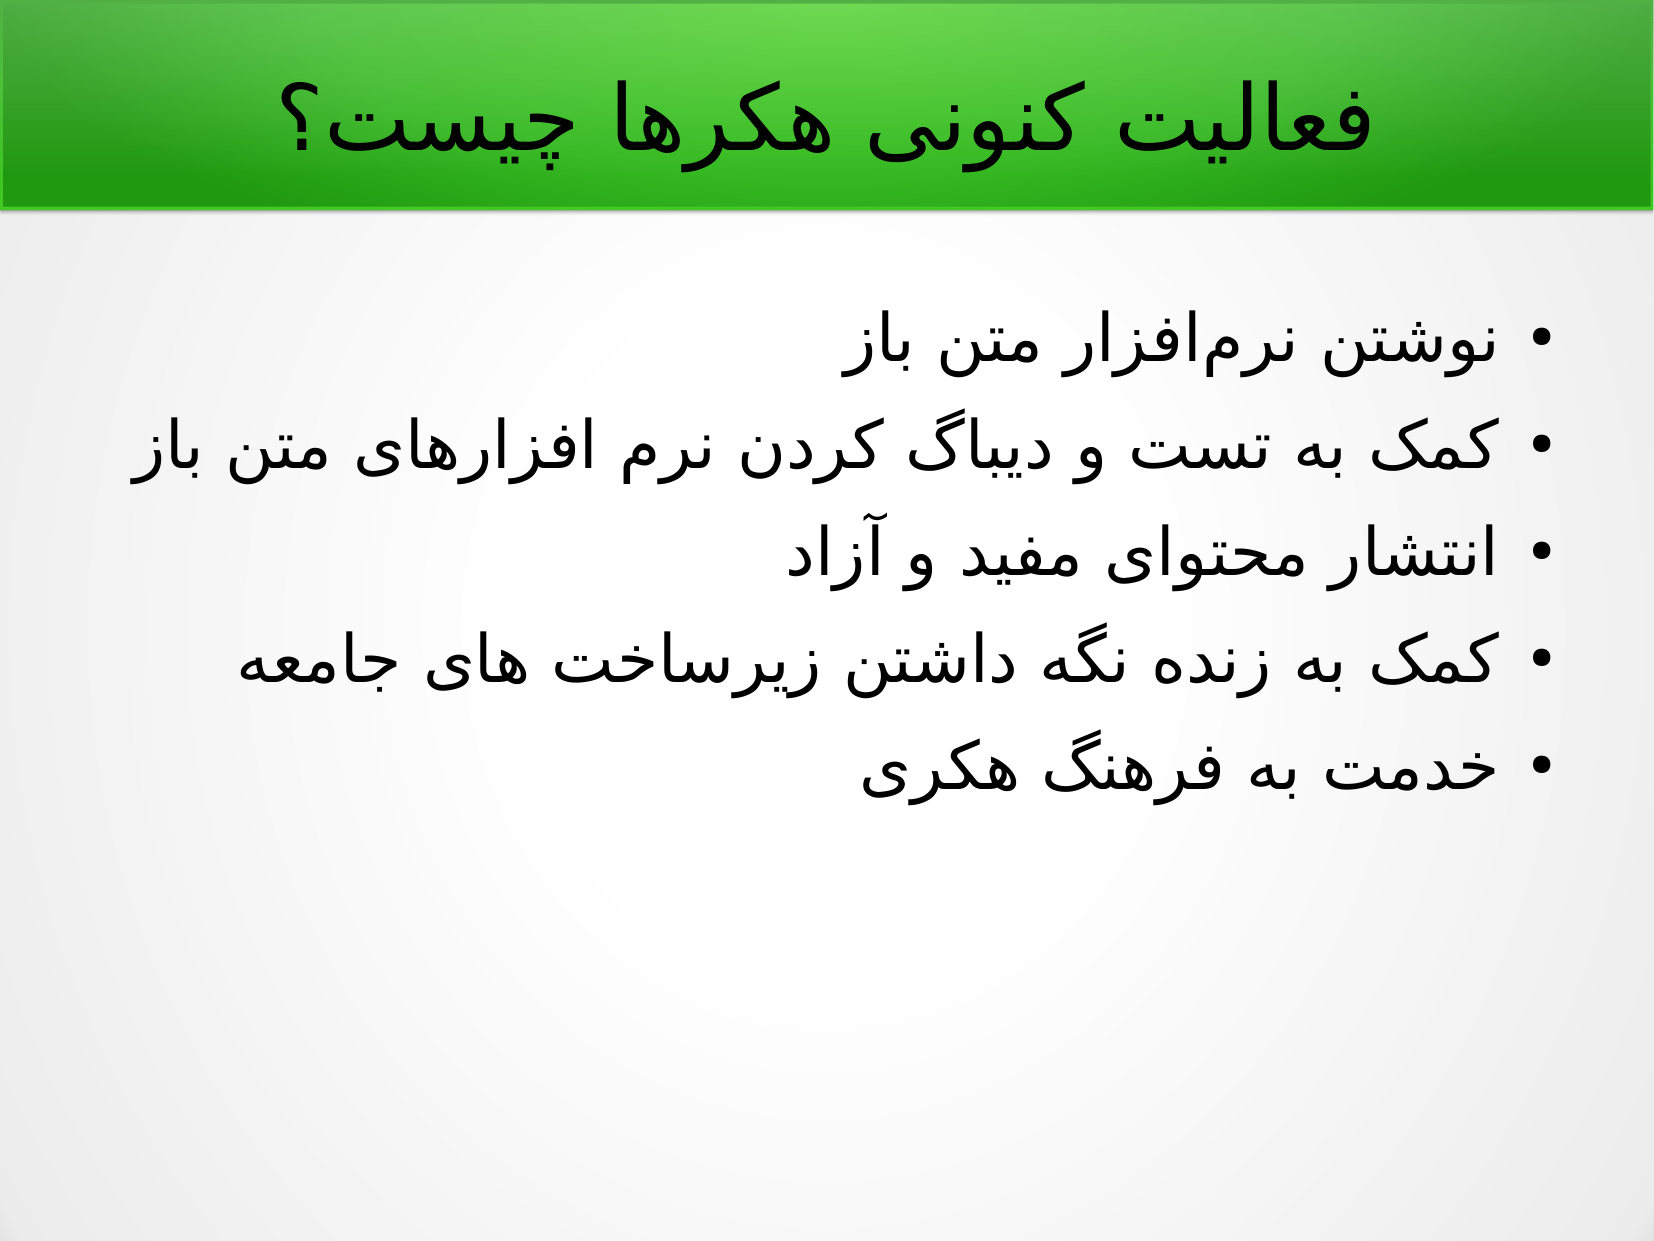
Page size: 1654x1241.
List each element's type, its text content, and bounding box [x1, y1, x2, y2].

list نوشتن نرم‌افزار متن باز کمک به تست و دیباگ کردن نرم افزارهای متن باز انتشار محتوای مفید و آزاد کمک به زنده نگه داشتن زیرساخت های جامعه خدمت به فرهنگ هکری [82, 299, 1571, 1019]
title فعالیت کنونی هکرها چیست؟ [82, 30, 1571, 206]
